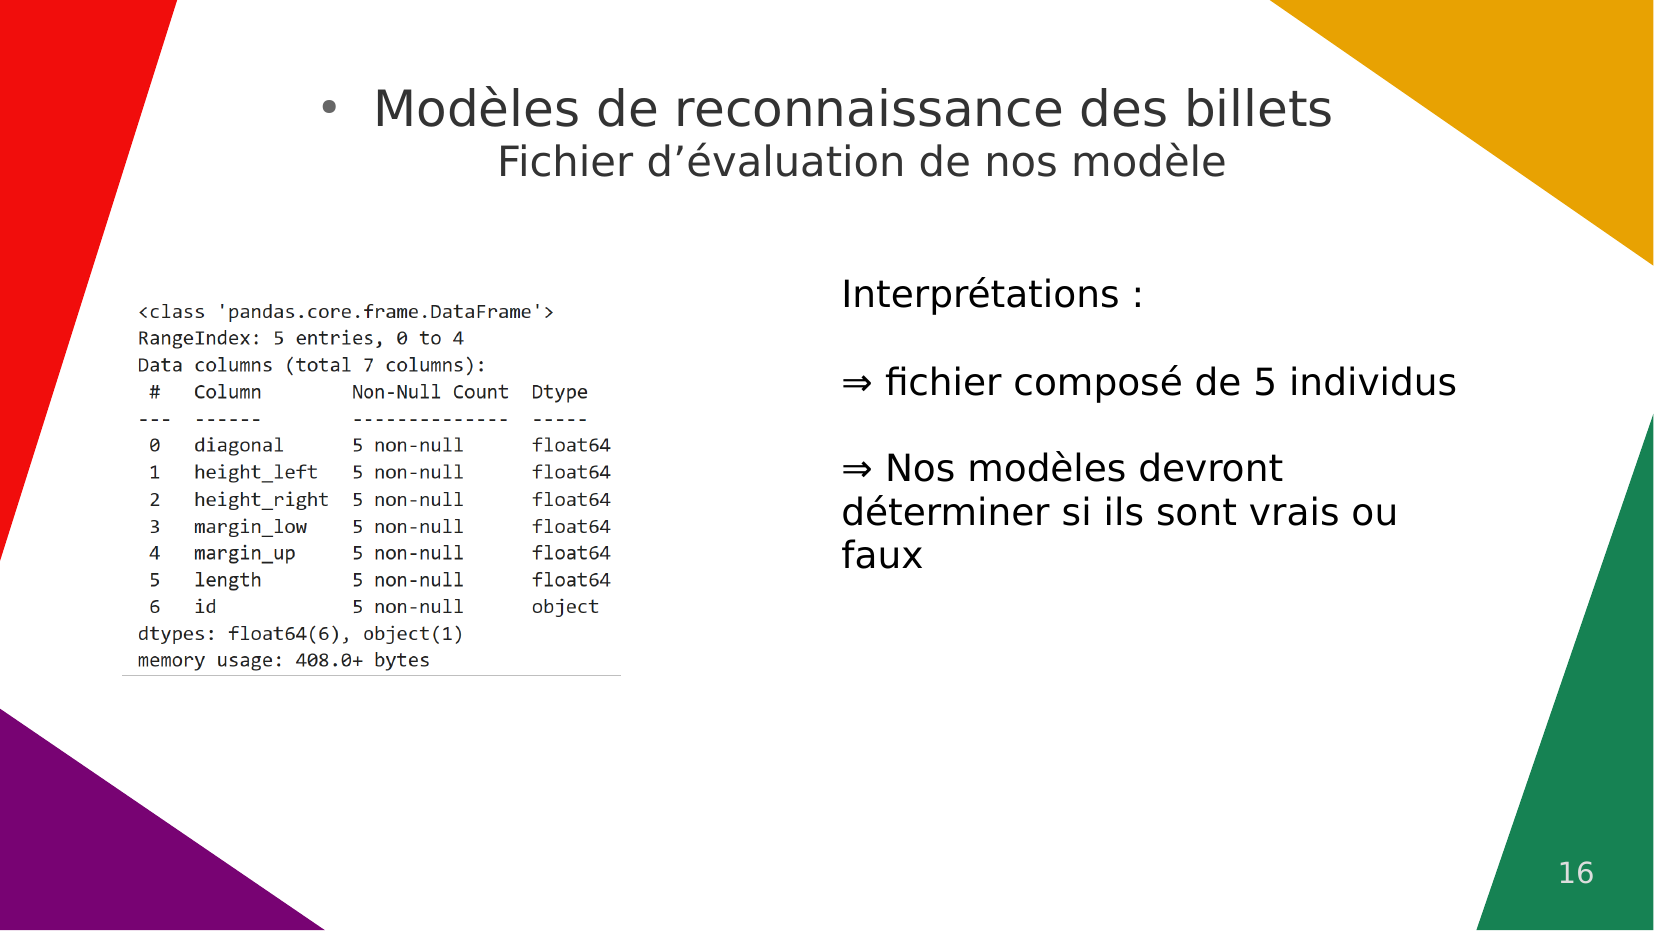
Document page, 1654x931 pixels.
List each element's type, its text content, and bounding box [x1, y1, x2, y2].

picture [122, 295, 621, 676]
text_box Interprétations : ⇒ fichier composé de 5 individus ⇒ Nos modèles devront déterminer si ils sont vrais ou faux [826, 265, 1477, 739]
title Modèles de reconnaissance des billets Fichier d’évaluation de nos modèle [118, 59, 1536, 207]
